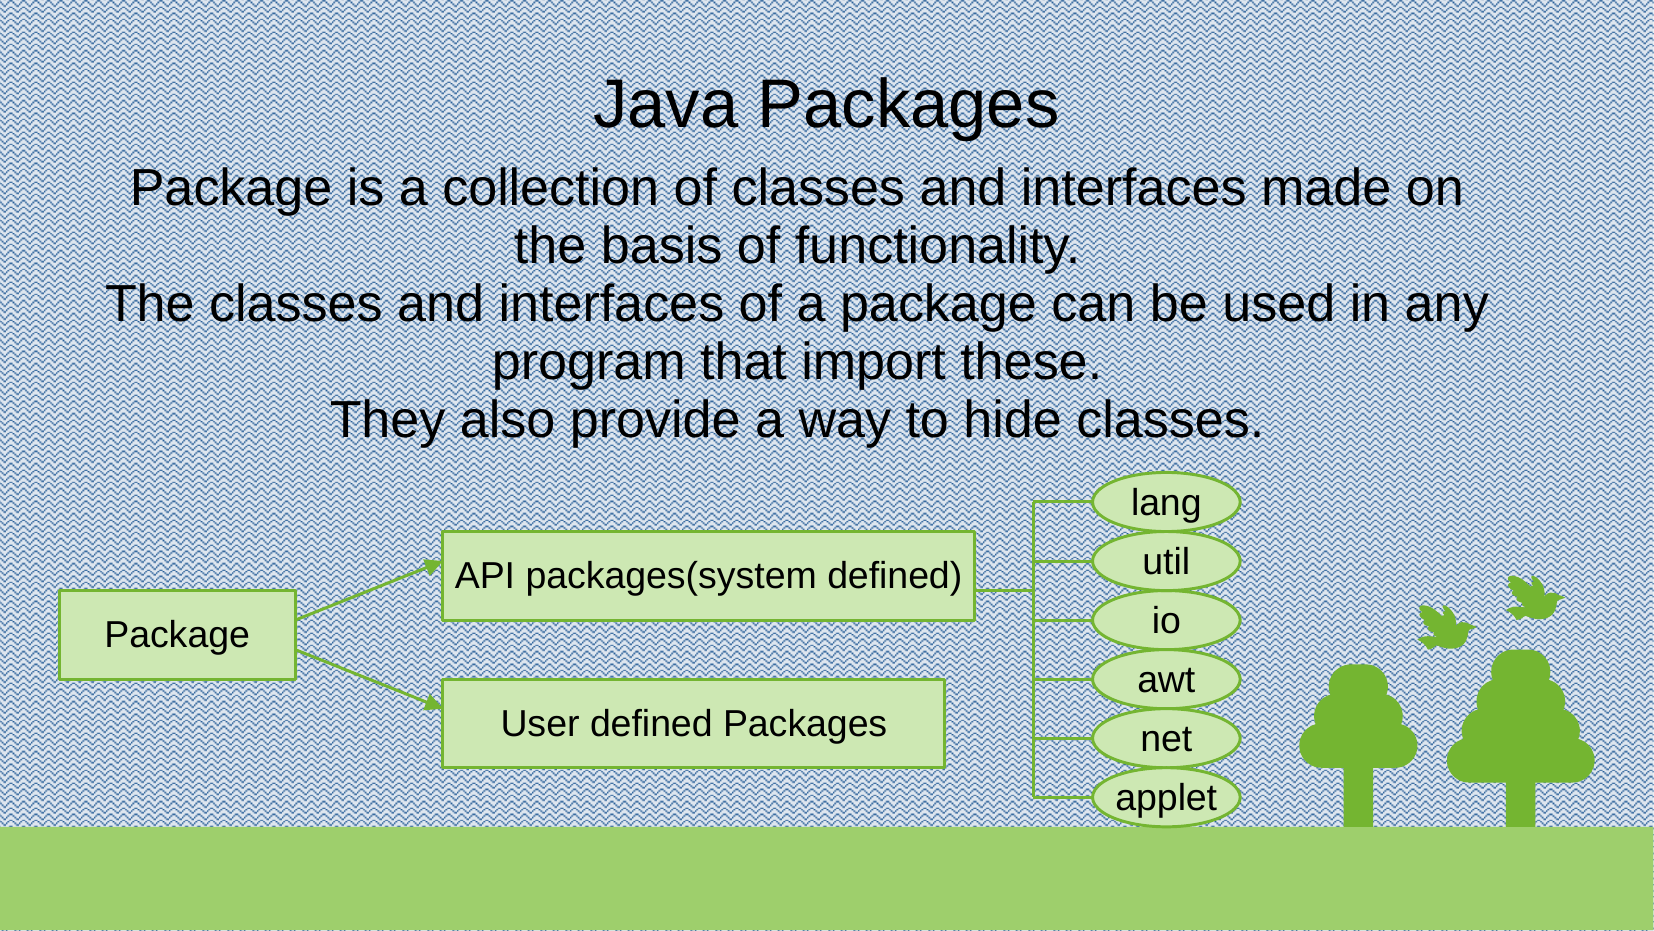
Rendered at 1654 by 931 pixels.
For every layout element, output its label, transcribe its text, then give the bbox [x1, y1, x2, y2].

picture [1035, 563, 1151, 619]
picture [1035, 681, 1150, 737]
picture [1035, 622, 1150, 678]
title Java Packages [88, 29, 1565, 178]
text_box applet [1092, 767, 1241, 827]
text_box lang [1092, 472, 1241, 532]
text_box io [1092, 591, 1241, 650]
text_box Package [59, 590, 296, 680]
picture [975, 558, 1032, 589]
text_box User defined Packages [442, 679, 945, 768]
text_box awt [1092, 649, 1241, 709]
text_box API packages(system defined) [442, 531, 975, 621]
picture [0, 0, 1654, 826]
subtitle Package is a collection of classes and interfaces made on the basis of functionality. The classes and interfaces of a package can be used in any program that import these. They also provide a way to hide classes. [1035, 503, 1152, 558]
picture [1035, 740, 1149, 796]
text_box util [1092, 531, 1241, 591]
text_box net [1092, 708, 1241, 768]
subtitle Package is a collection of classes and interfaces made on the basis of functionality. The classes and interfaces of a package can be used in any program that import these. They also provide a way to hide classes. [88, 158, 1506, 558]
